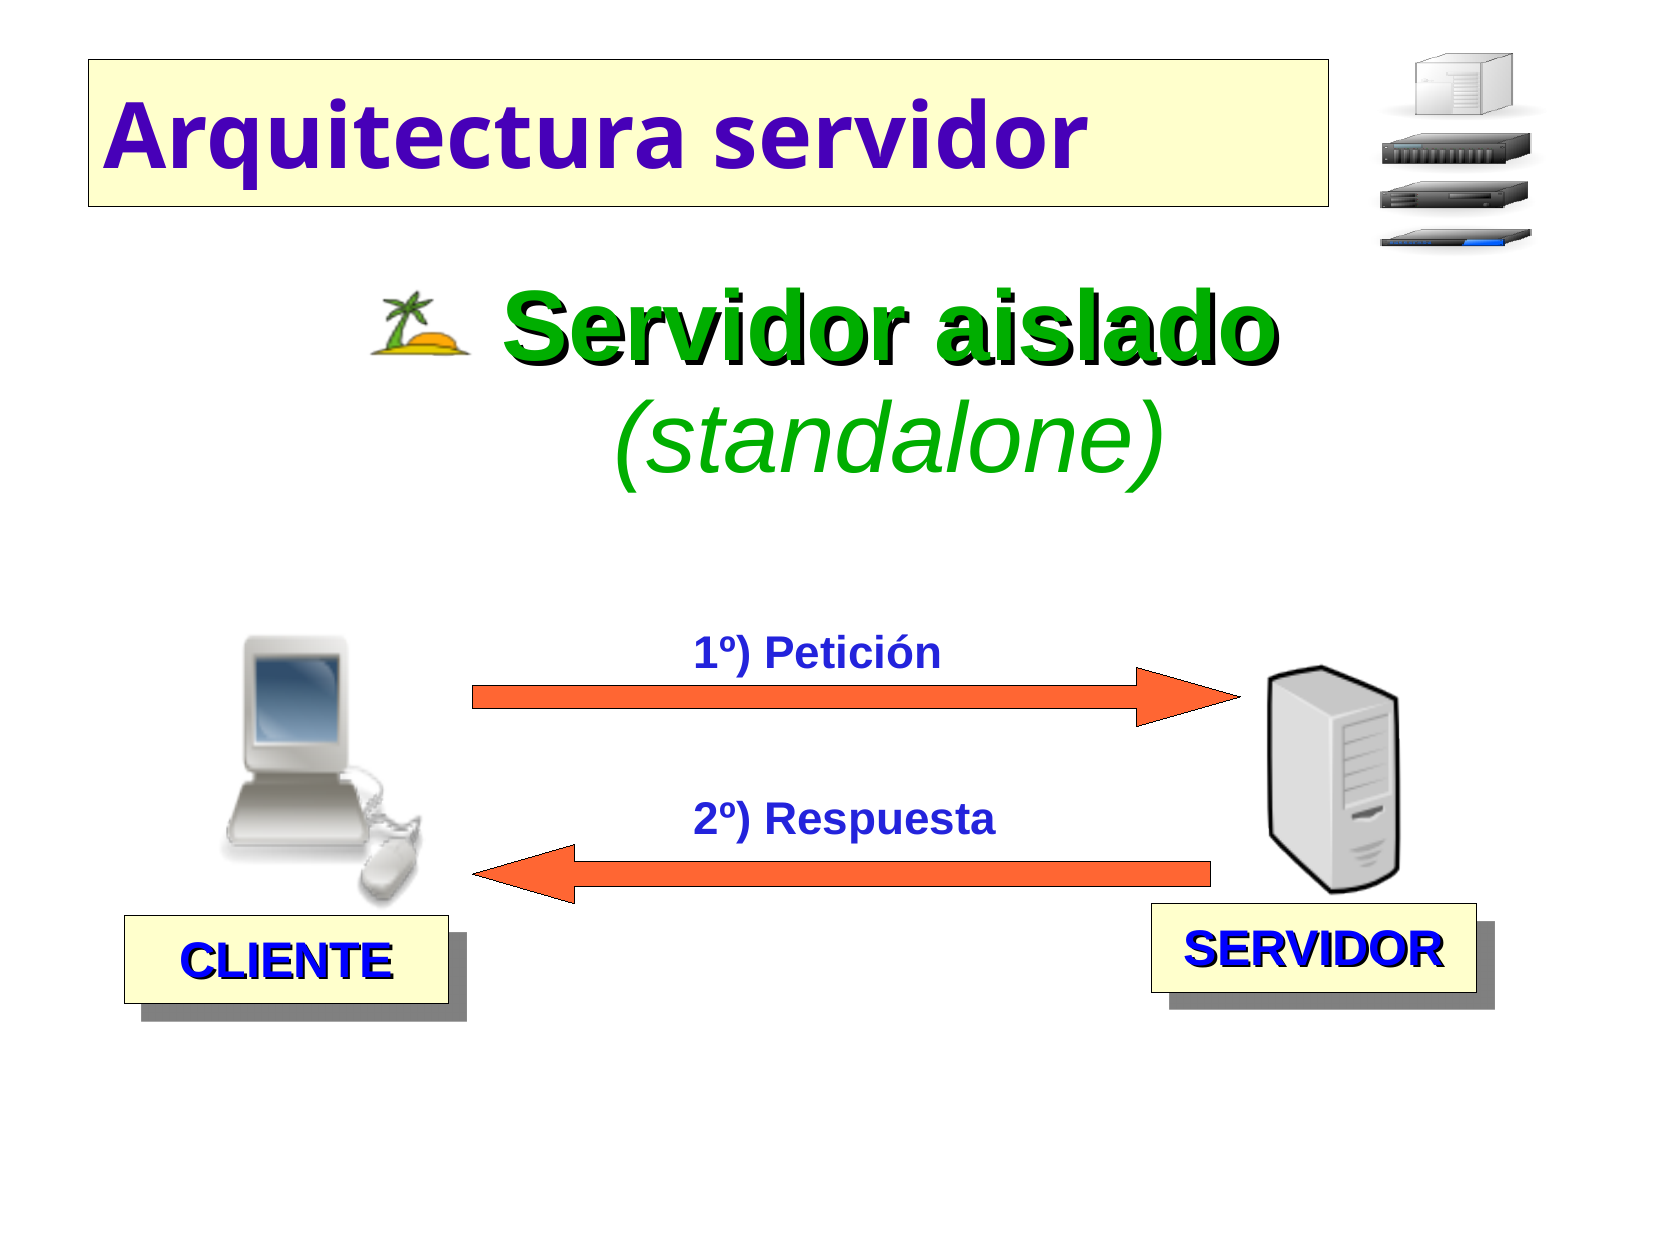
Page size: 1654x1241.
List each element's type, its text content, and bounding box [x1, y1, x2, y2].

picture [354, 243, 532, 443]
picture [1231, 625, 1436, 903]
text_box CLIENTE [124, 915, 449, 1004]
text_box [472, 667, 1241, 727]
picture [1302, 29, 1625, 269]
picture [218, 590, 426, 915]
text_box 2º) Respuesta [679, 785, 1011, 852]
text_box Arquitectura servidor [88, 59, 1302, 207]
text_box SERVIDOR [1151, 903, 1477, 993]
text_box 1º) Petición [679, 620, 958, 687]
text_box [472, 844, 1211, 904]
text_box Servidor aislado (standalone) [487, 262, 1295, 502]
